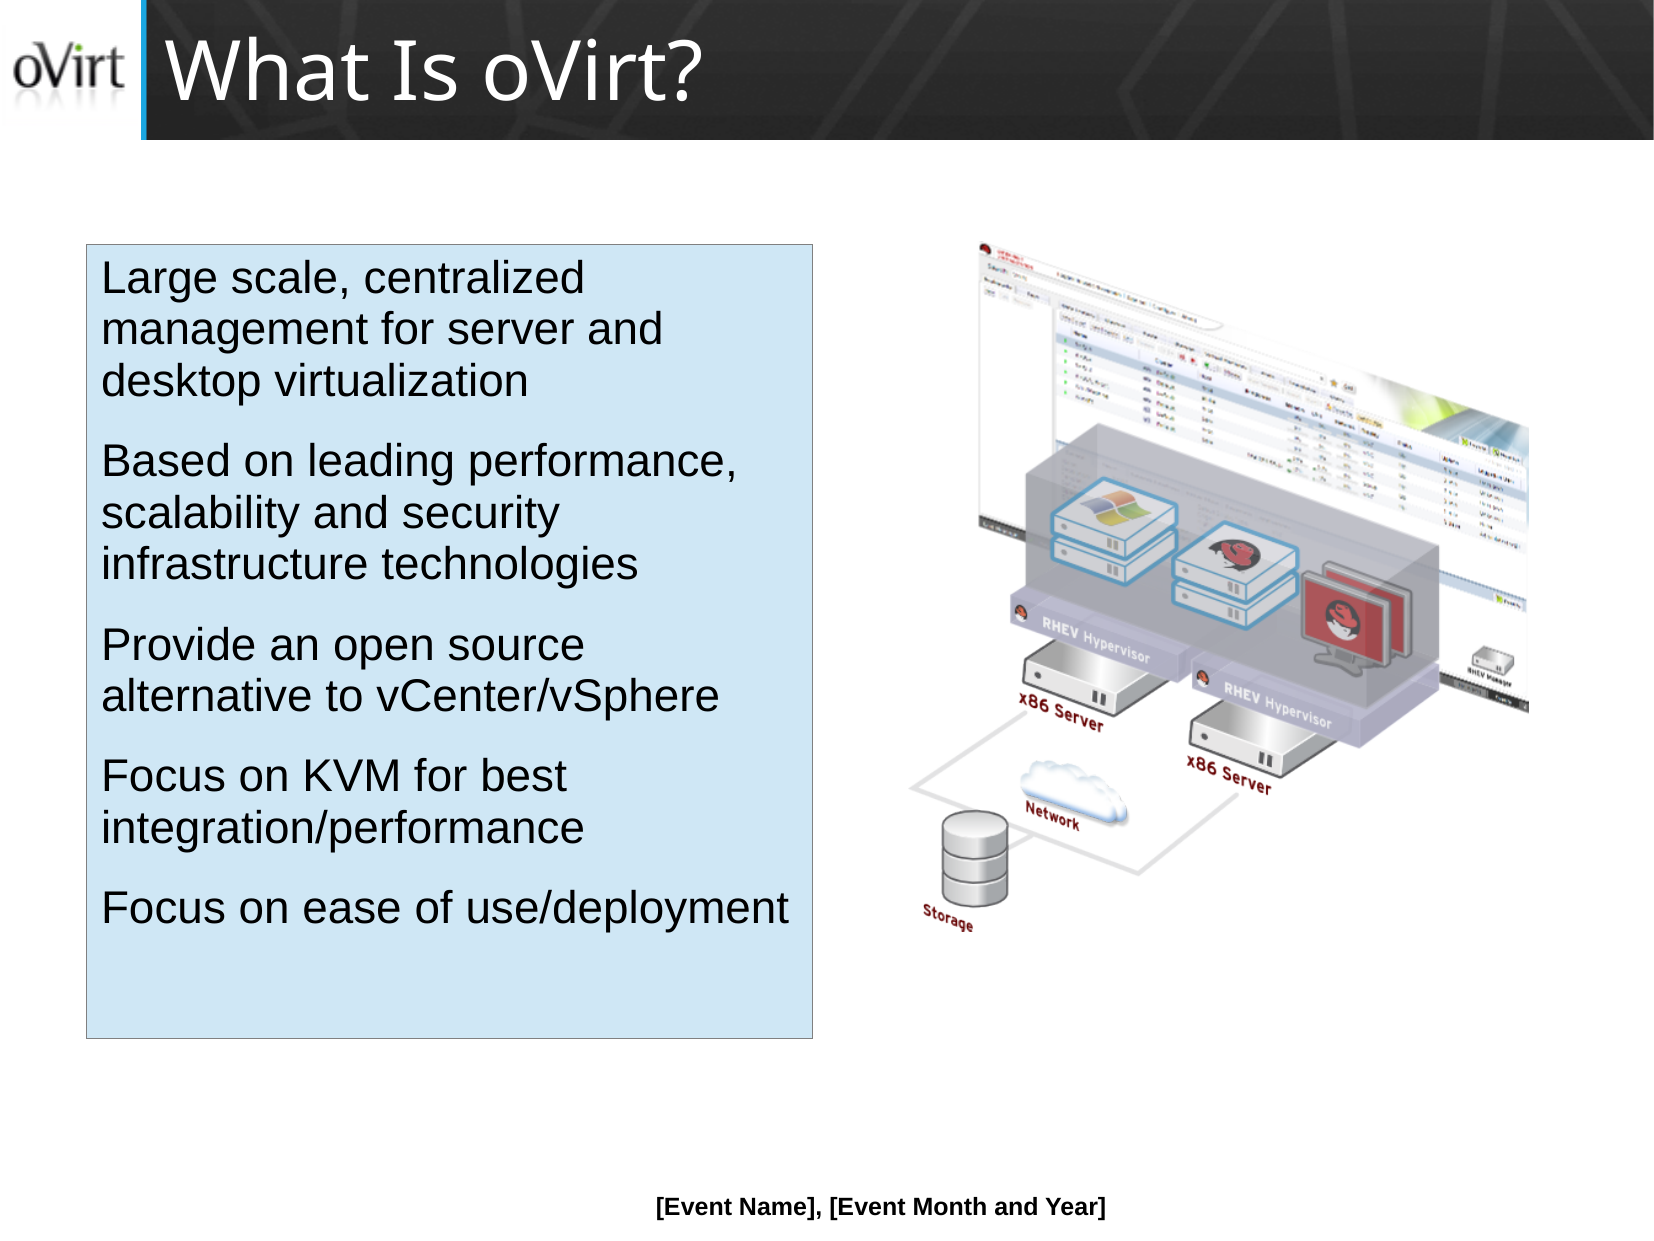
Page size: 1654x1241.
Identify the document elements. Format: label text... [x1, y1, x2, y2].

title What Is oVirt? [164, 18, 1653, 119]
text_box Large scale, centralized management for server and desktop virtualization Based on leading performance, scalability and security infrastructure technologies Provide an open source alternative to vCenter/vSphere Focus on KVM for best integration/performance Focus on ease of use/deployment [86, 244, 813, 1039]
picture [908, 241, 1529, 932]
picture [0, 0, 1654, 140]
